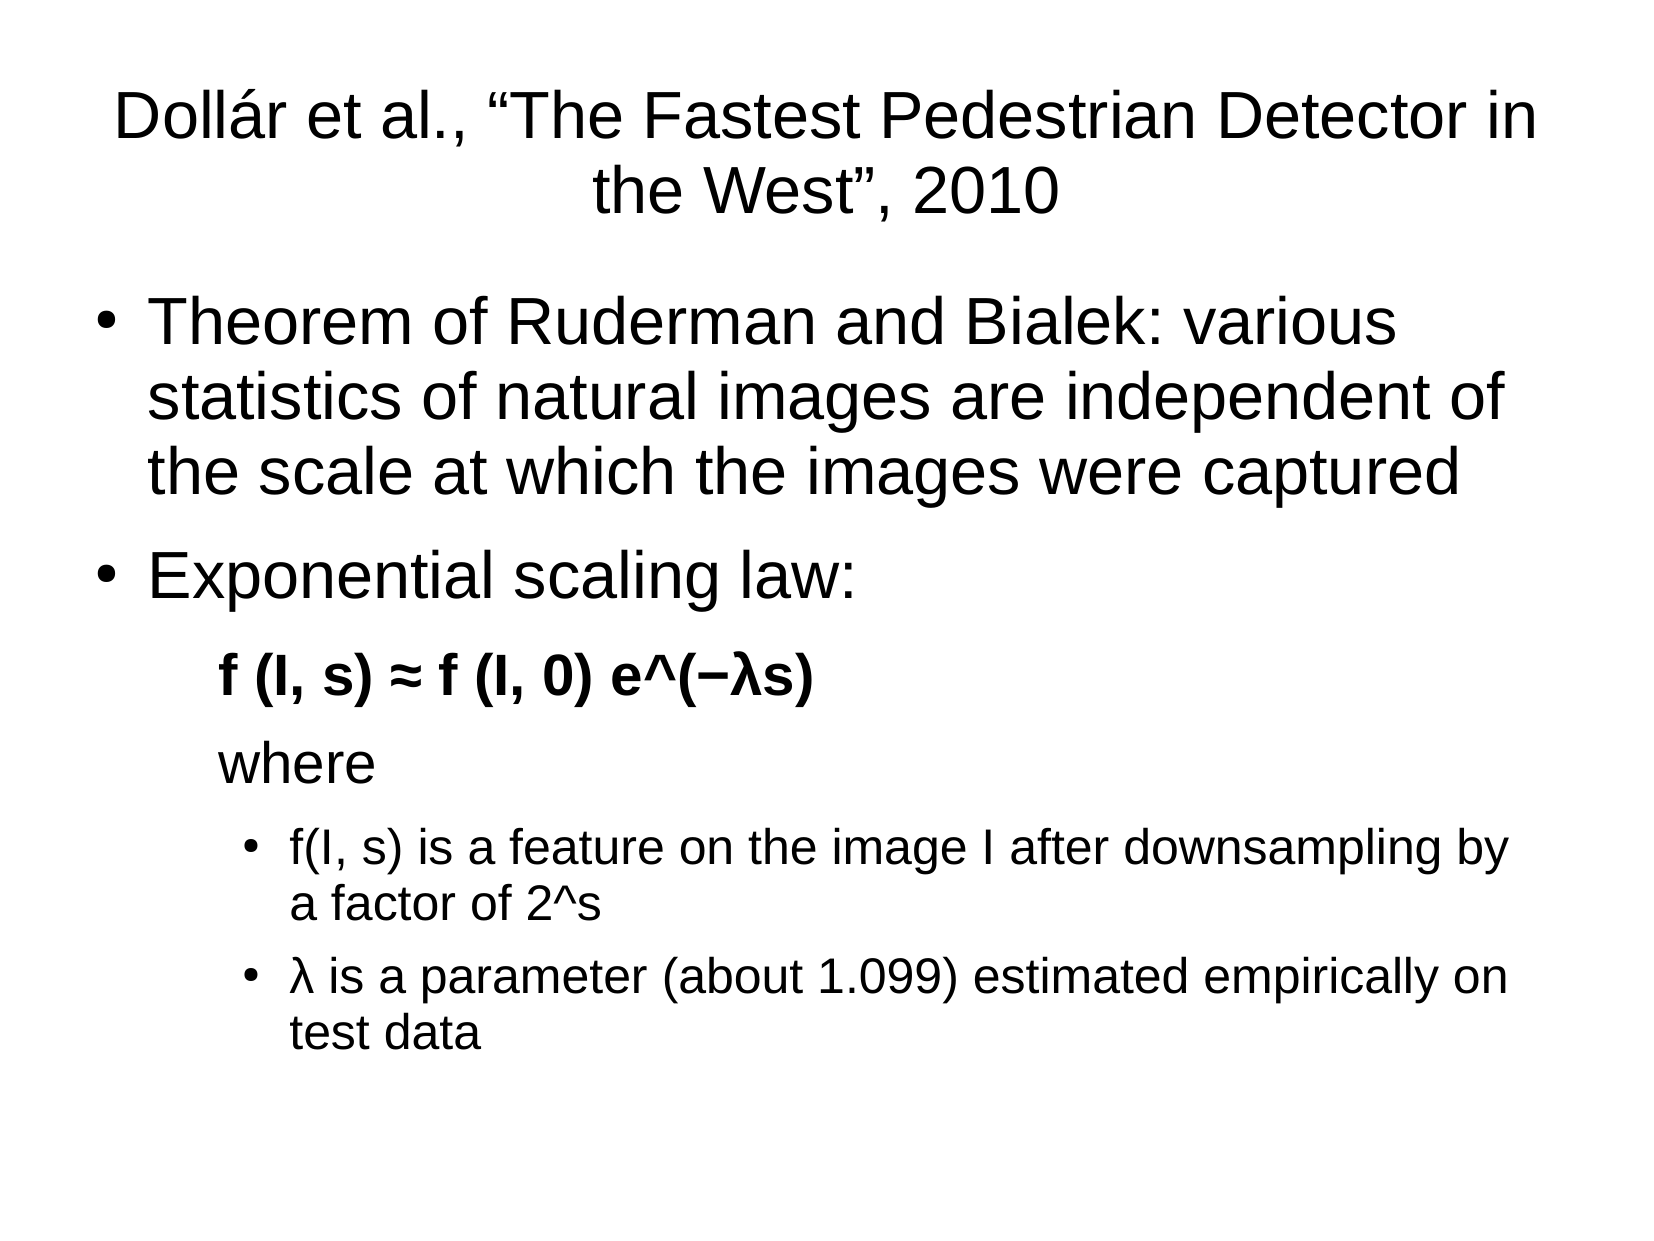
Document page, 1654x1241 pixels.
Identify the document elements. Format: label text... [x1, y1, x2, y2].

title Dollár et al., “The Fastest Pedestrian Detector in the West”, 2010 [82, 49, 1571, 257]
list Theorem of Ruderman and Bialek: various statistics of natural images are independent of the scale at which the images were captured Exponential scaling law: f (I, s) ≈ f (I, 0) e^(−λs) where f(I, s) is a feature on the image I after downsampling by a factor of 2^s λ is a parameter (about 1.099) estimated empirically on test data [76, 284, 1532, 1186]
